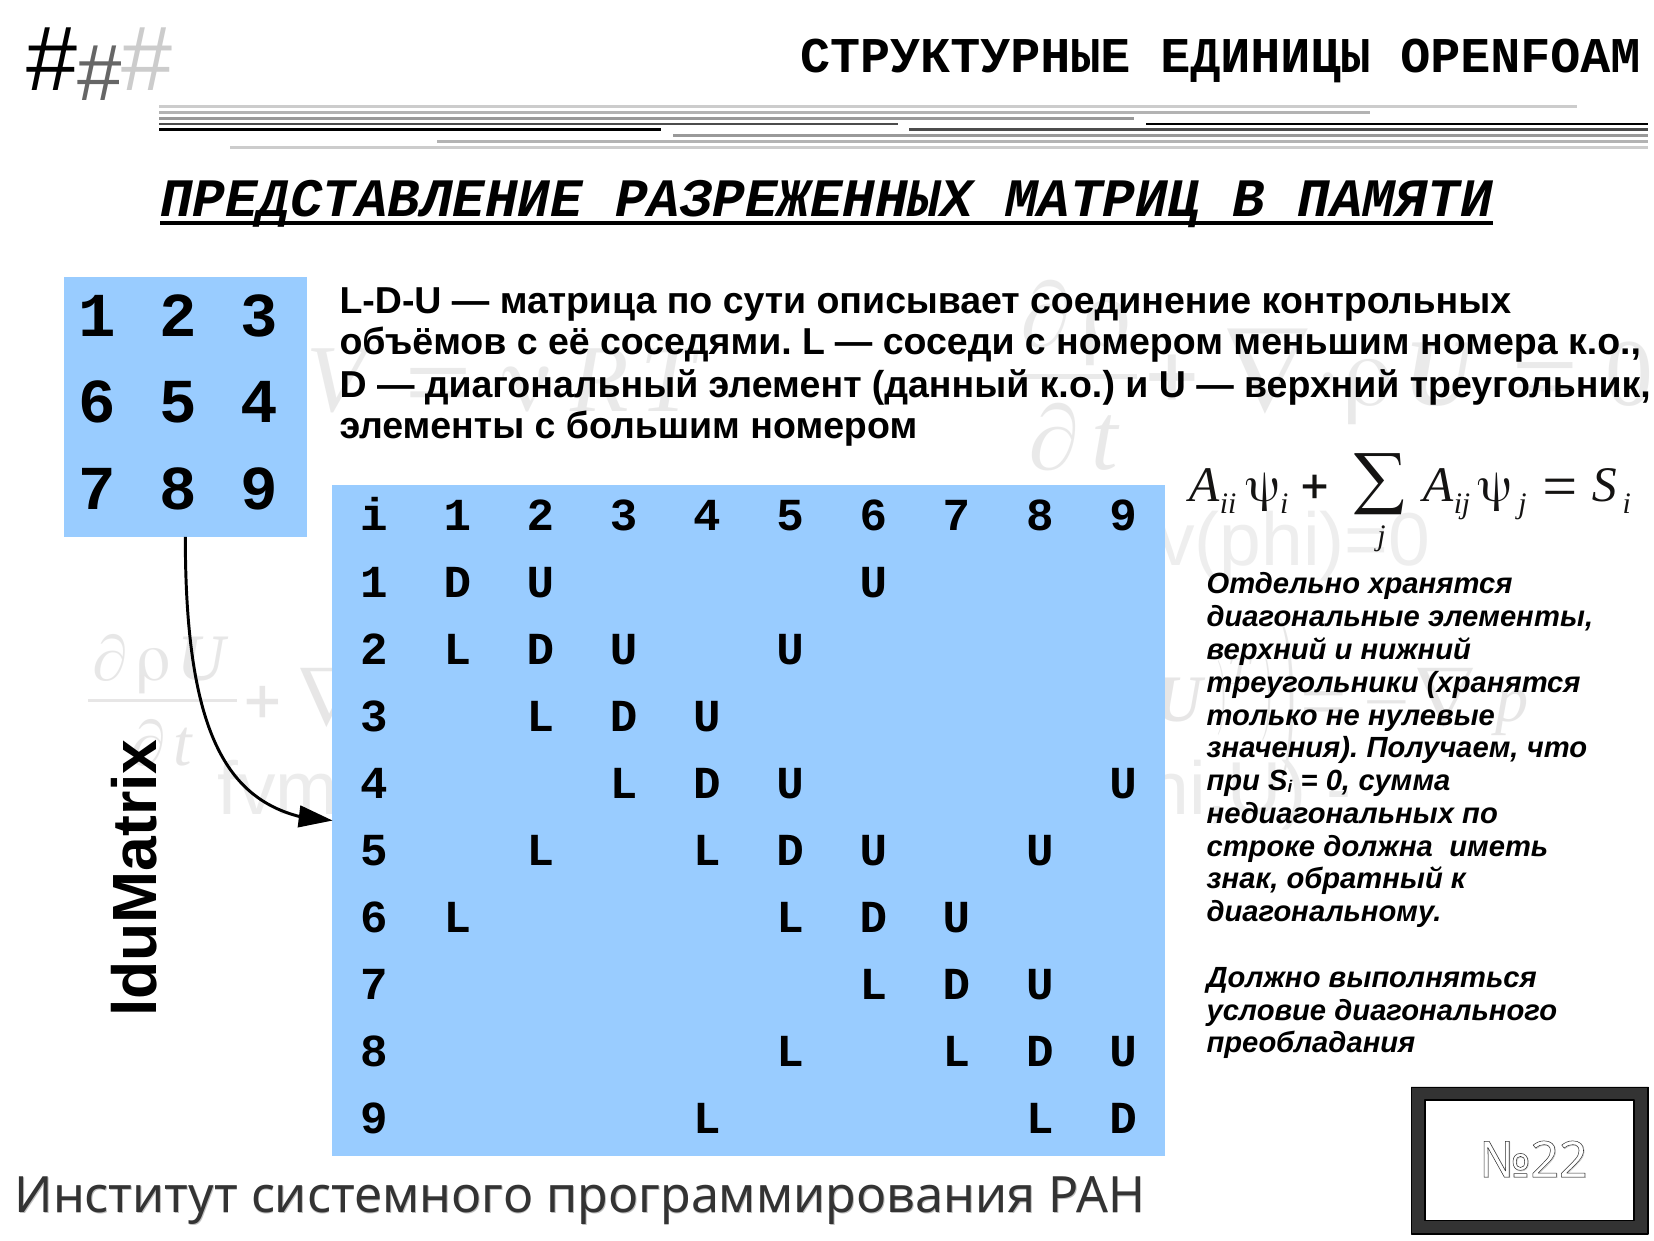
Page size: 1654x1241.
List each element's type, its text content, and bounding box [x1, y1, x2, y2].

table_cell [748, 552, 832, 619]
table_cell [998, 887, 1081, 954]
table_cell [582, 552, 665, 619]
table_cell [1081, 954, 1165, 1022]
table_header 1 [64, 277, 145, 363]
table_cell L [915, 1022, 998, 1089]
table_cell [915, 753, 998, 820]
table_header 9 [1081, 485, 1165, 552]
table_cell [832, 753, 915, 820]
table_header 6 [832, 485, 915, 552]
table_header 5 [748, 485, 832, 552]
table_cell U [998, 954, 1081, 1022]
table_header 4 [665, 485, 748, 552]
table_cell [416, 1022, 499, 1089]
table_cell 8 [332, 1022, 416, 1089]
table_cell 6 [332, 887, 416, 954]
table_cell [832, 1022, 915, 1089]
table_cell L [665, 1089, 748, 1156]
table_cell [582, 1022, 665, 1089]
table_cell [582, 820, 665, 887]
table_cell 9 [226, 450, 307, 537]
table_cell [915, 820, 998, 887]
table_cell [748, 954, 832, 1022]
table_cell U [915, 887, 998, 954]
table_cell [915, 1089, 998, 1156]
table_cell U [499, 552, 582, 619]
table_cell [416, 686, 499, 753]
table_cell [416, 753, 499, 820]
table_cell [998, 686, 1081, 753]
table_cell L [416, 887, 499, 954]
table_cell D [998, 1022, 1081, 1089]
table_cell D [665, 753, 748, 820]
table_cell [1081, 686, 1165, 753]
table_cell D [499, 619, 582, 686]
table_cell [582, 887, 665, 954]
table_header 7 [915, 485, 998, 552]
table_cell [915, 686, 998, 753]
table_cell [416, 820, 499, 887]
table_cell [665, 954, 748, 1022]
table_cell 2 [332, 619, 416, 686]
table_cell L [665, 820, 748, 887]
table_cell [832, 1089, 915, 1156]
table_cell 4 [332, 753, 416, 820]
table_cell [665, 552, 748, 619]
table_cell [1081, 887, 1165, 954]
table_cell [832, 686, 915, 753]
table_cell U [1081, 1022, 1165, 1089]
table_cell 7 [64, 450, 145, 537]
table_cell U [665, 686, 748, 753]
table_cell [915, 552, 998, 619]
table_cell 4 [226, 363, 307, 450]
table_cell [582, 1089, 665, 1156]
table_header 2 [145, 277, 226, 363]
table_cell L [499, 820, 582, 887]
table_cell 1 [332, 552, 416, 619]
table_cell D [915, 954, 998, 1022]
table_cell 8 [145, 450, 226, 537]
table_cell L [748, 1022, 832, 1089]
table_cell [832, 619, 915, 686]
table_cell D [582, 686, 665, 753]
table_cell L [748, 887, 832, 954]
table_cell [1081, 619, 1165, 686]
table_header 3 [582, 485, 665, 552]
table_cell D [832, 887, 915, 954]
table_cell [582, 954, 665, 1022]
table_cell 3 [332, 686, 416, 753]
table_cell L [499, 686, 582, 753]
table_cell D [416, 552, 499, 619]
table_cell [416, 954, 499, 1022]
text_box lduMatrix [92, 724, 178, 1032]
table_header 2 [499, 485, 582, 552]
table_cell [915, 619, 998, 686]
table_cell U [832, 820, 915, 887]
table_cell L [416, 619, 499, 686]
table_cell 5 [332, 820, 416, 887]
title ПРЕДСТАВЛЕНИЕ РАЗРЕЖЕННЫХ МАТРИЦ В ПАМЯТИ [0, 147, 1654, 257]
table_cell [499, 954, 582, 1022]
table_cell [1081, 820, 1165, 887]
table_cell U [748, 753, 832, 820]
table_cell [1081, 552, 1165, 619]
table_cell L [832, 954, 915, 1022]
text_box Отдельно хранятся диагональные элементы, верхний и нижний треугольники (хранятся только не нулевые значения). Получаем, что при Si = 0, сумма недиагональных по строке должна иметь знак, обратный к диагональному. Должно выполняться условие диагонального преобладания [1191, 560, 1625, 1077]
table_cell [416, 1089, 499, 1156]
table_header 3 [226, 277, 307, 363]
table_cell U [1081, 753, 1165, 820]
table_cell 9 [332, 1089, 416, 1156]
table_cell U [582, 619, 665, 686]
chart [1178, 450, 1637, 552]
table_cell [499, 1089, 582, 1156]
table_cell [998, 619, 1081, 686]
table_cell [748, 1089, 832, 1156]
table_cell D [748, 820, 832, 887]
table_header 1 [416, 485, 499, 552]
table_cell L [998, 1089, 1081, 1156]
table_cell [998, 753, 1081, 820]
table_cell [499, 887, 582, 954]
table_cell [499, 1022, 582, 1089]
table_cell 5 [145, 363, 226, 450]
table_cell D [1081, 1089, 1165, 1156]
table_cell 6 [64, 363, 145, 450]
table_cell L [582, 753, 665, 820]
table_cell [665, 887, 748, 954]
table_cell U [998, 820, 1081, 887]
table_header 8 [998, 485, 1081, 552]
table_cell U [832, 552, 915, 619]
table_cell U [748, 619, 832, 686]
table_header i [332, 485, 416, 552]
table_cell [748, 686, 832, 753]
table_cell [499, 753, 582, 820]
table_cell [665, 1022, 748, 1089]
table_cell 7 [332, 954, 416, 1022]
table_cell [998, 552, 1081, 619]
table_cell [665, 619, 748, 686]
text_box L-D-U — матрица по сути описывает соединение контрольных объёмов с её соседями. L — соседи с номером меньшим номера к.о., D — диагональный элемент (данный к.о.) и U — верхний треугольник, элементы с большим номером [324, 271, 1654, 455]
